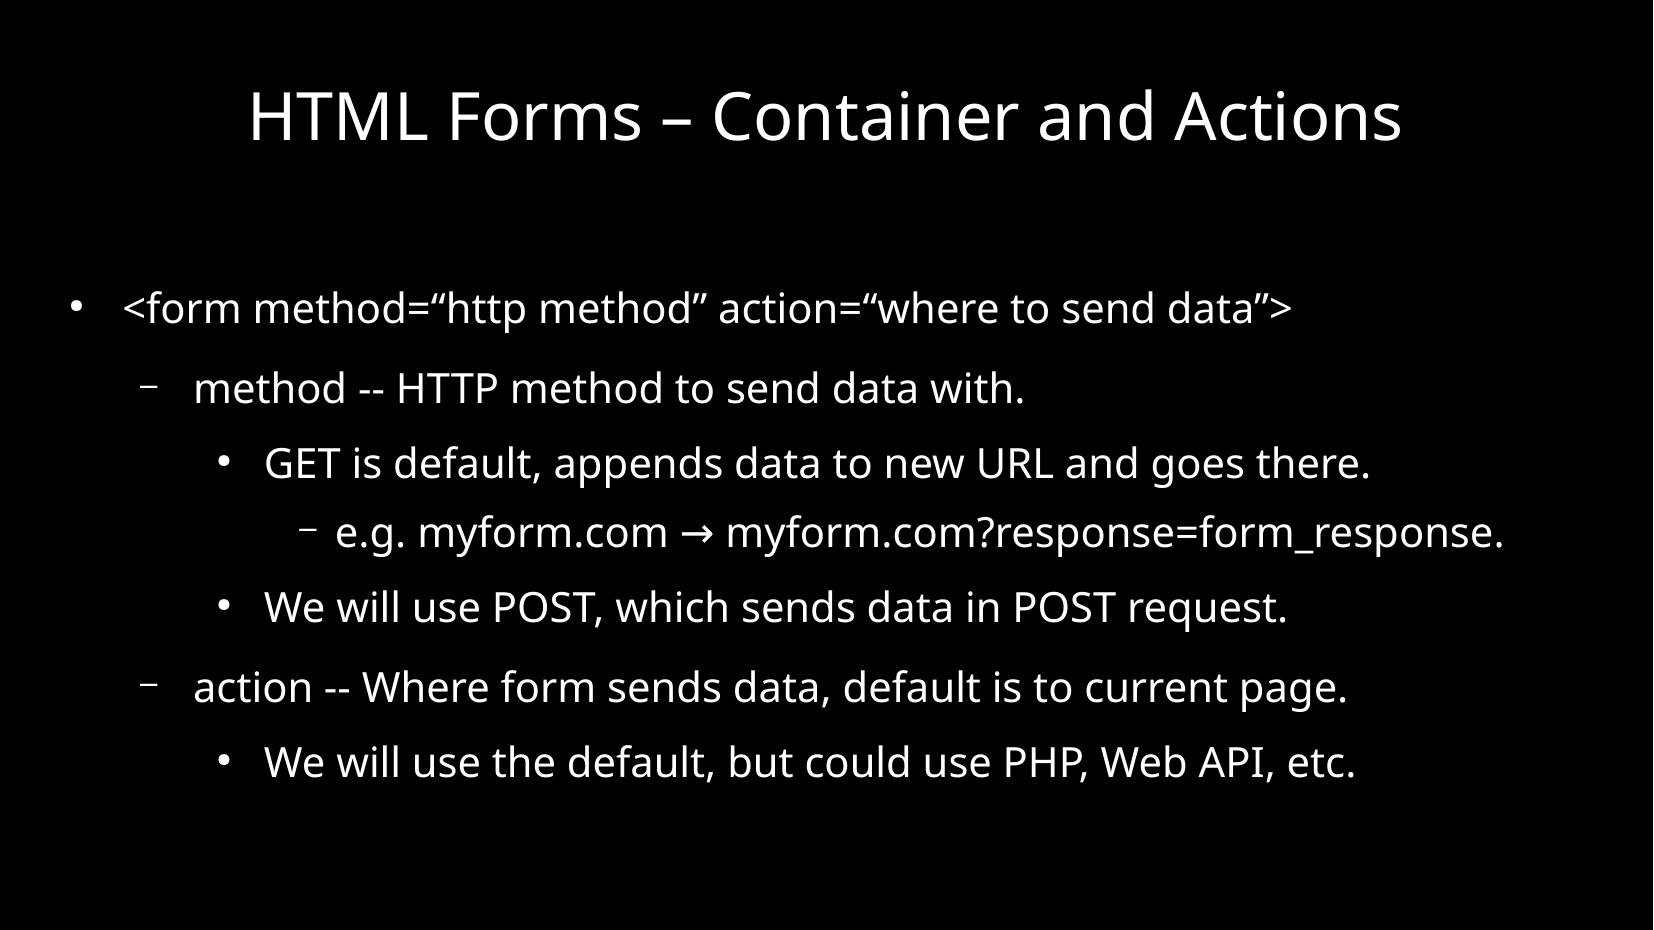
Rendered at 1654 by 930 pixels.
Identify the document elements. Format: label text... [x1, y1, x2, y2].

title HTML Forms – Container and Actions [82, 37, 1571, 192]
list <form method=“http method” action=“where to send data”> method -- HTTP method to send data with. GET is default, appends data to new URL and goes there. e.g. myform.com → myform.com?response=form_response. We will use POST, which sends data in POST request. action -- Where form sends data, default is to current page. We will use the default, but could use PHP, Web API, etc. [51, 192, 1585, 863]
